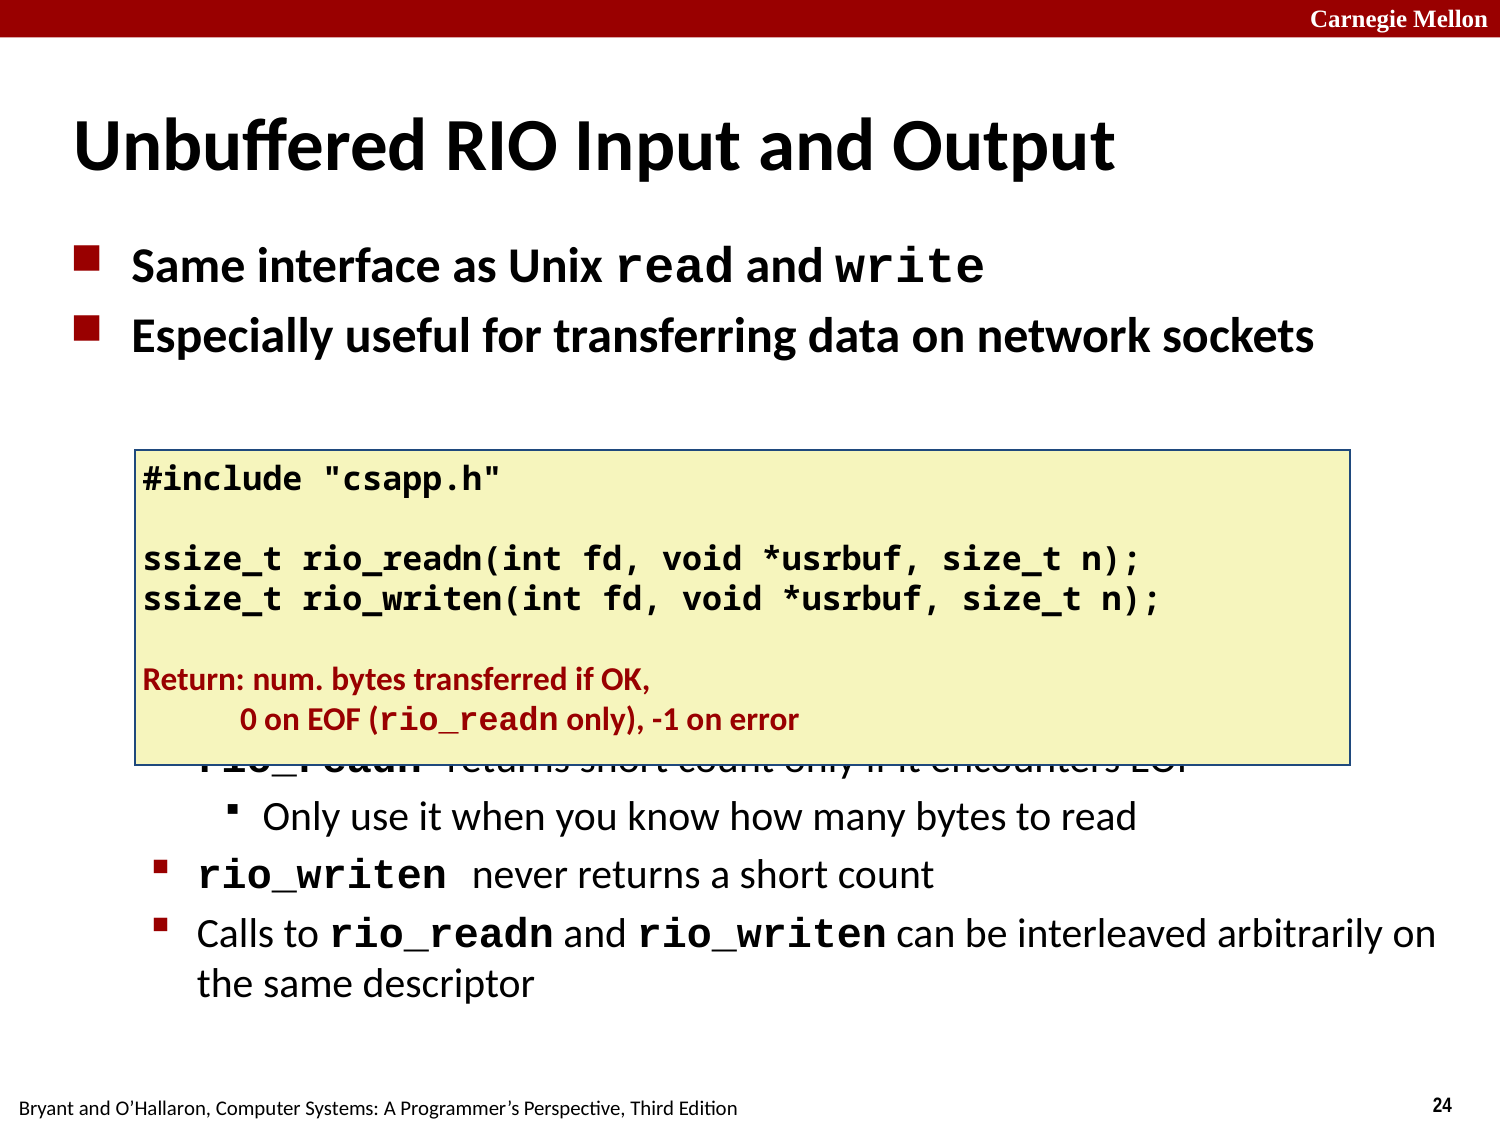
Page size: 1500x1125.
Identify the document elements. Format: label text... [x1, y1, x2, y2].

text_box #include "csapp.h" ssize_t rio_readn(int fd, void *usrbuf, size_t n); ssize_t rio_writen(int fd, void *usrbuf, size_t n); Return: num. bytes transferred if OK, 0 on EOF (rio_readn only), -1 on error [135, 450, 1351, 766]
text_box Unbuffered RIO Input and Output [58, 78, 1304, 204]
text_box Same interface as Unix read and write Especially useful for transferring data on network sockets rio_readn returns short count only if it encounters EOF Only use it when you know how many bytes to read rio_writen never returns a short count Calls to rio_readn and rio_writen can be interleaved arbitrarily on the same descriptor [60, 224, 1488, 1075]
